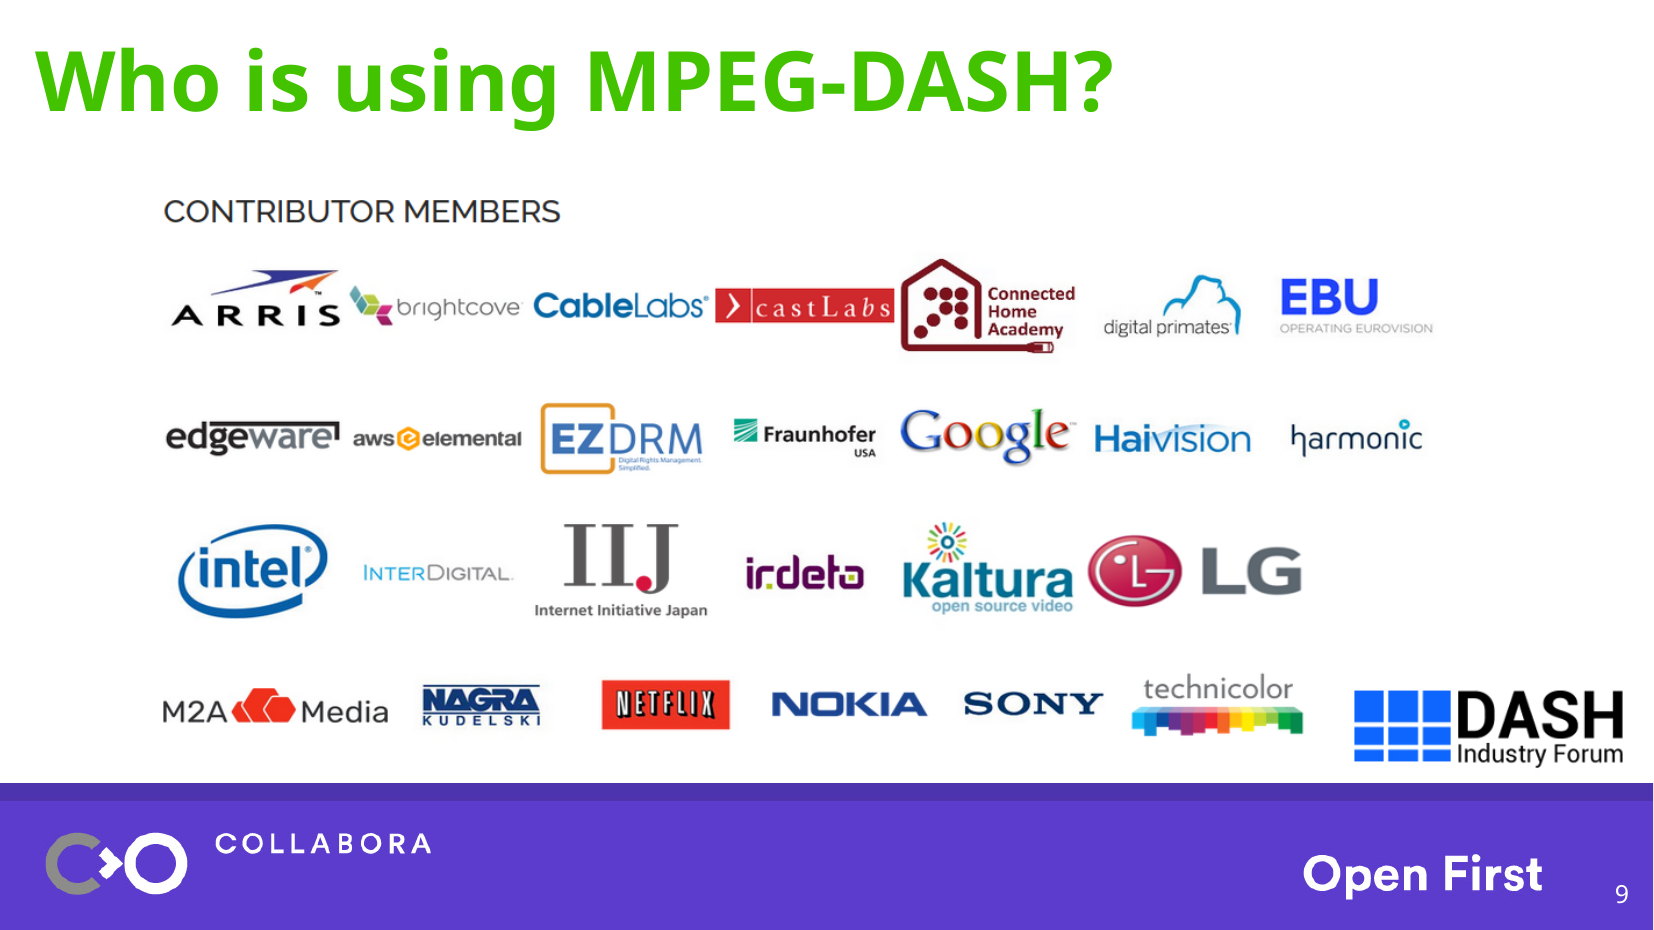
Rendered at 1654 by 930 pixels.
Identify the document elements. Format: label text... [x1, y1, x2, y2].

picture [0, 0, 1654, 930]
title Who is using MPEG-DASH? [35, 28, 1608, 192]
